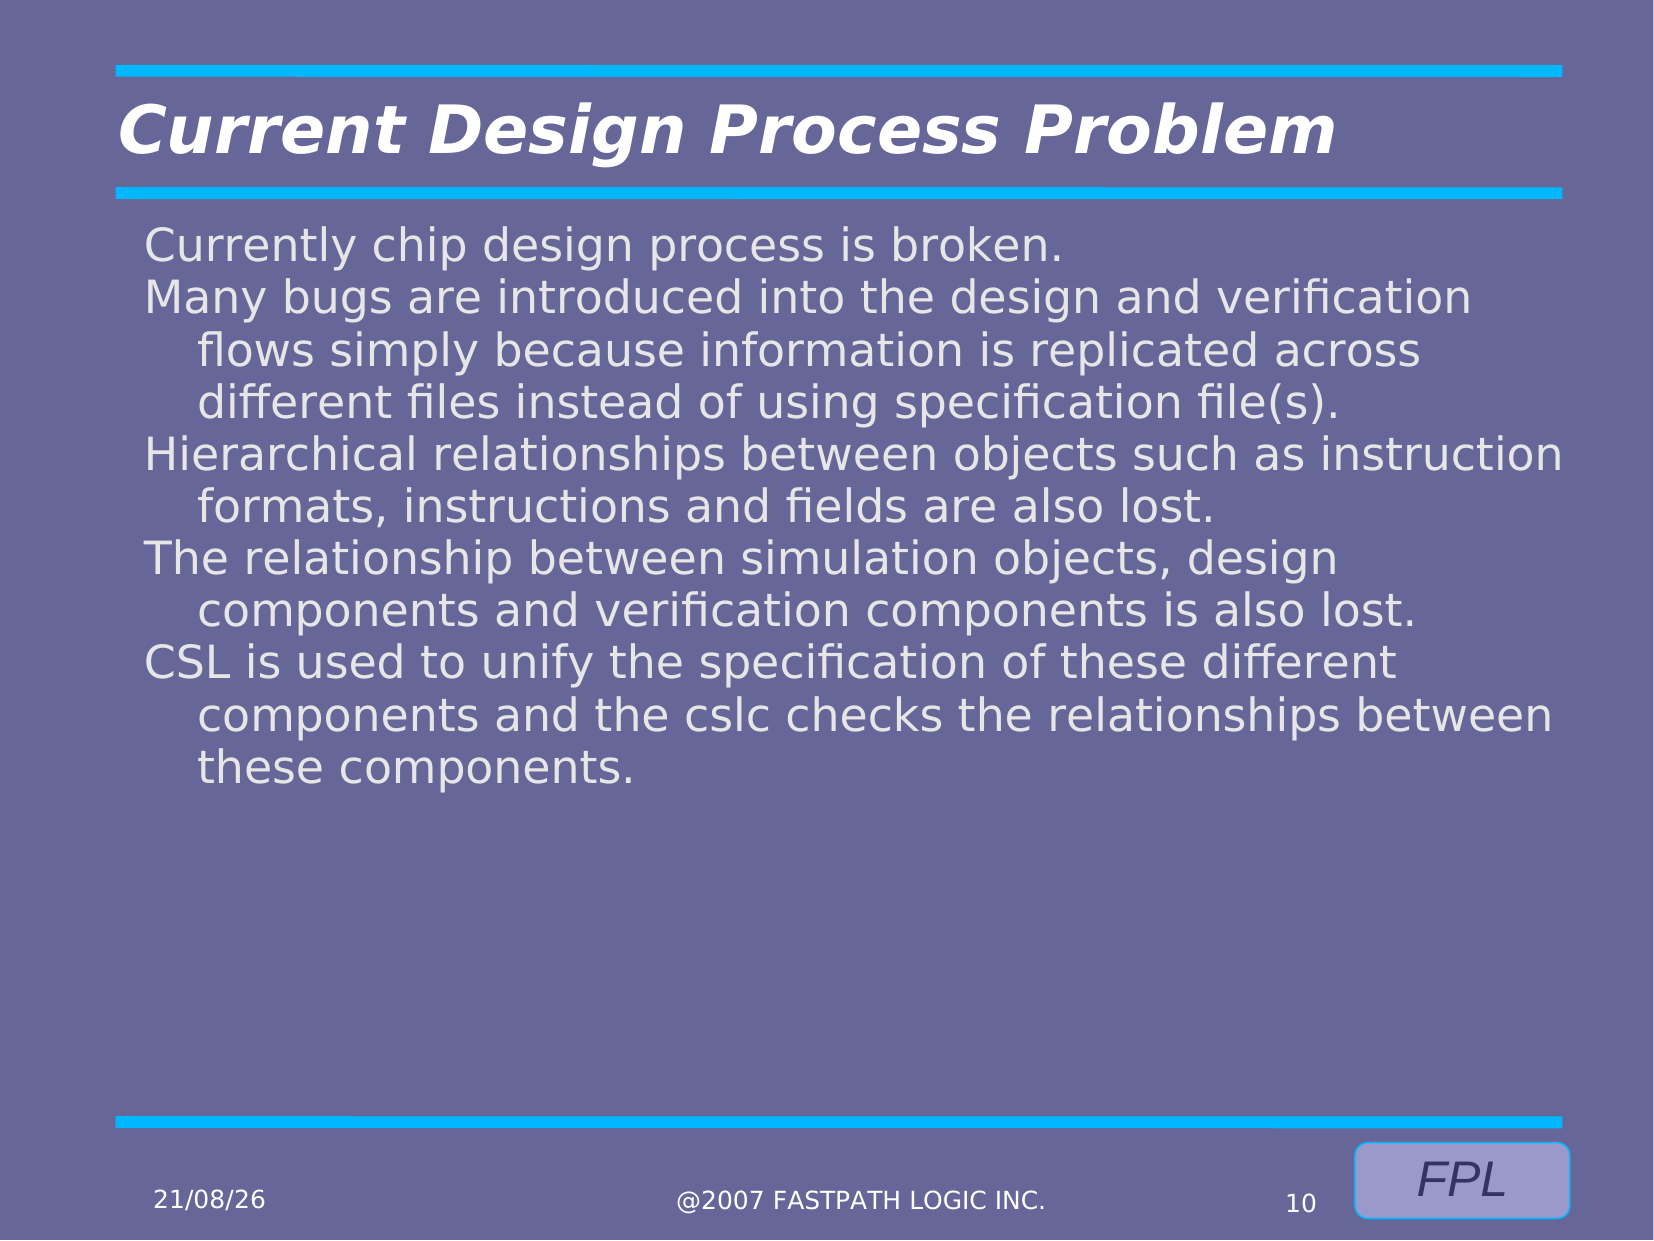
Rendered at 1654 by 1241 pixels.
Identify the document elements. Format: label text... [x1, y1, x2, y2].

list Currently chip design process is broken. Many bugs are introduced into the design and verification flows simply because information is replicated across different files instead of using specification file(s). Hierarchical relationships between objects such as instruction formats, instructions and fields are also lost. The relationship between simulation objects, design components and verification components is also lost. CSL is used to unify the specification of these different components and the cslc checks the relationships between these components. [126, 219, 1566, 1133]
title Current Design Process Problem [118, 41, 1531, 220]
